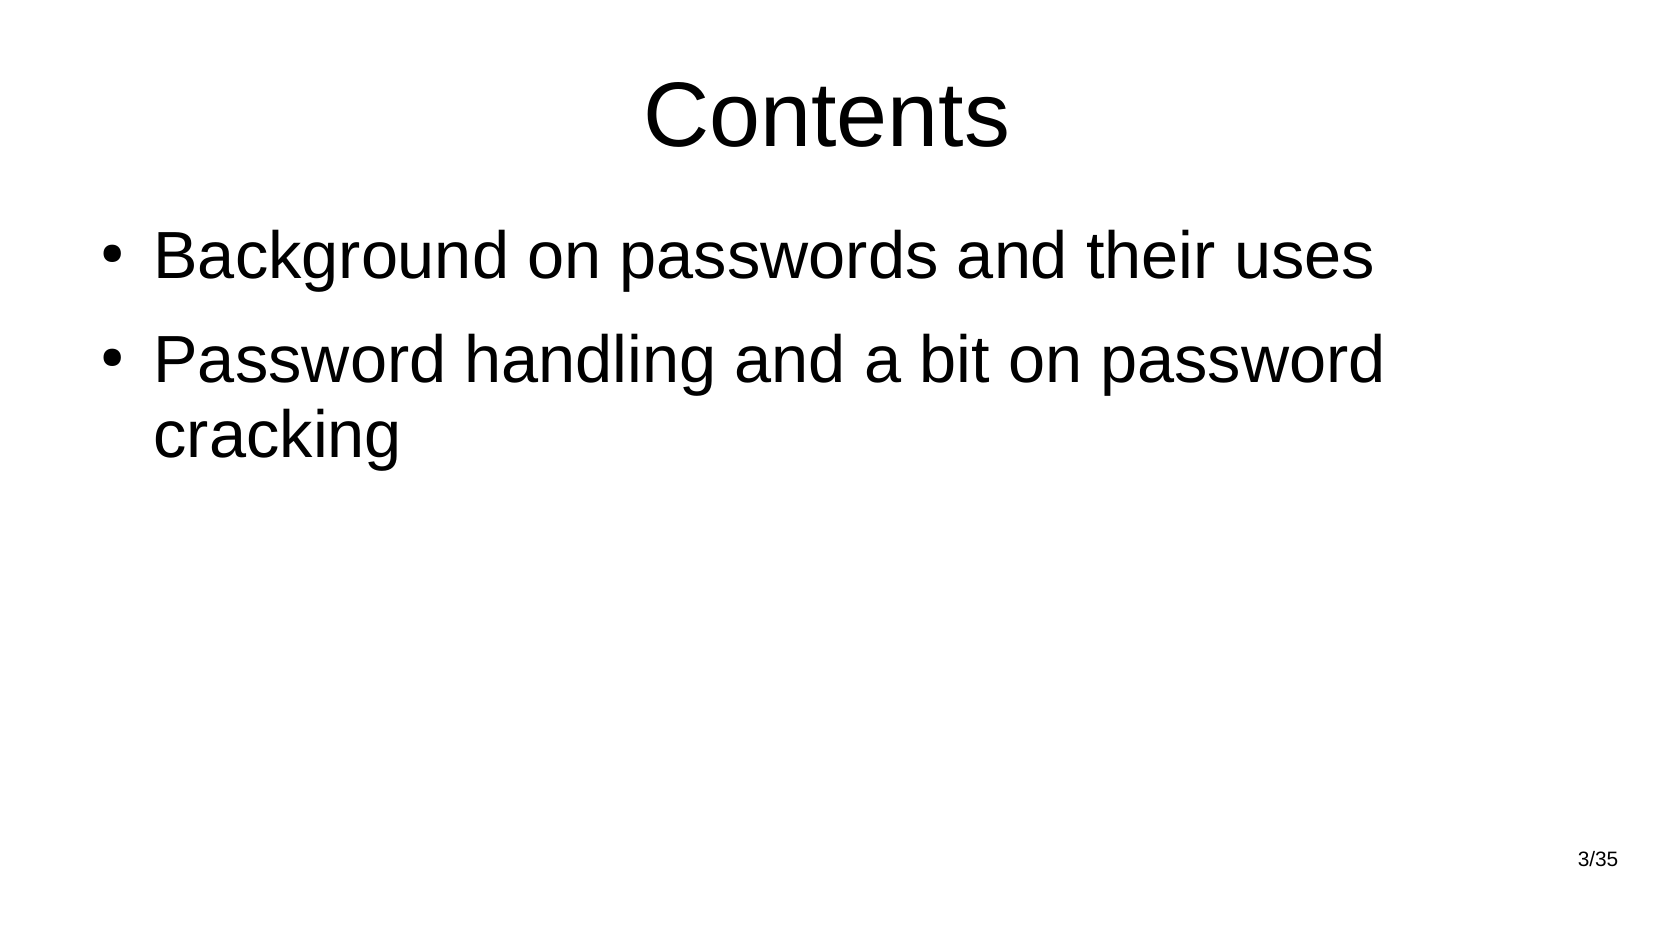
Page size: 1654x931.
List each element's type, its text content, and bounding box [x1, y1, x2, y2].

title Contents [82, 37, 1571, 193]
list Background on passwords and their uses Password handling and a bit on password cracking [82, 217, 1571, 758]
